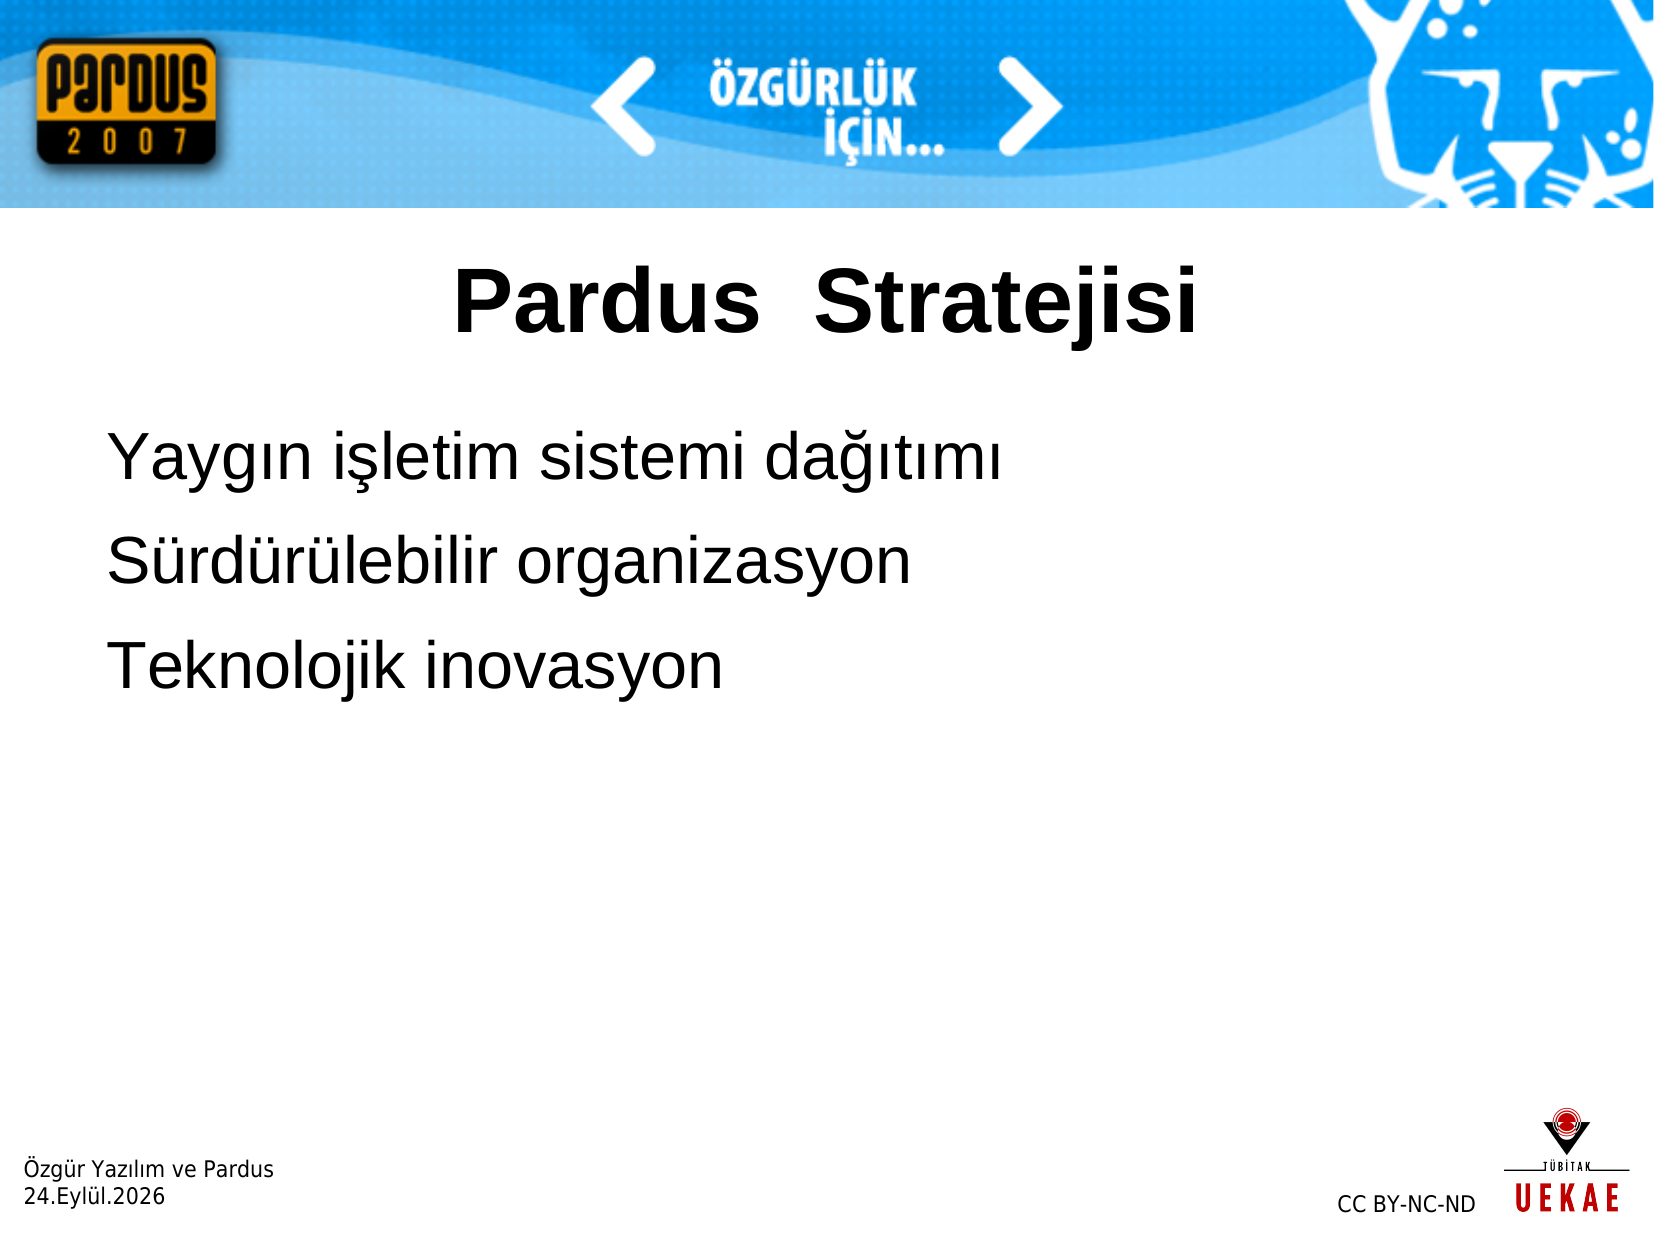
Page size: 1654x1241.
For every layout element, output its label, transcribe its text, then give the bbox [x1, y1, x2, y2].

title Pardus Stratejisi [82, 197, 1571, 405]
list Yaygın işletim sistemi dağıtımı Sürdürülebilir organizasyon Teknolojik inovasyon [88, 419, 1571, 1056]
picture [0, 0, 1654, 208]
picture [1500, 1104, 1634, 1215]
